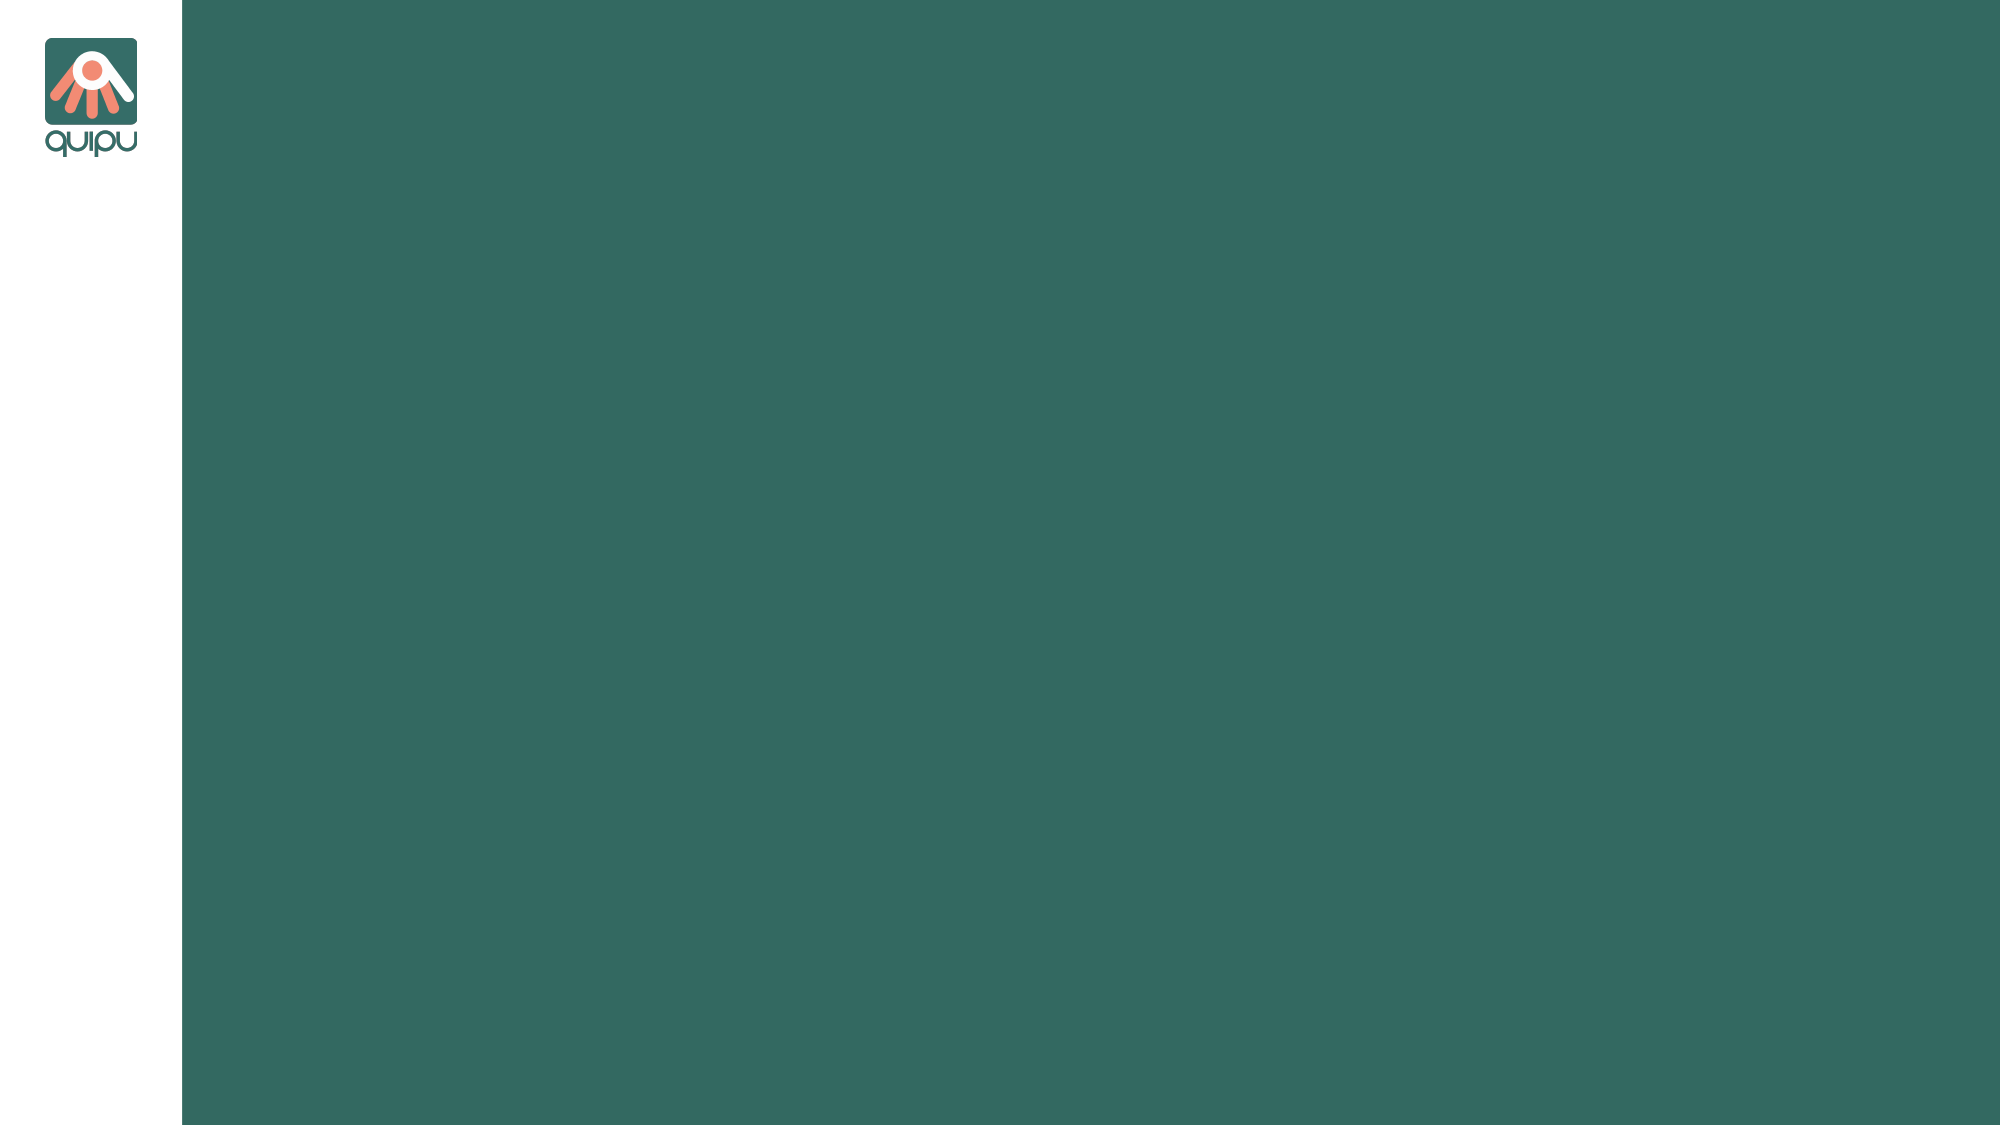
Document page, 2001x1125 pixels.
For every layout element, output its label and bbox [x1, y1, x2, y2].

text_box [0, 0, 183, 1125]
picture [45, 38, 137, 157]
